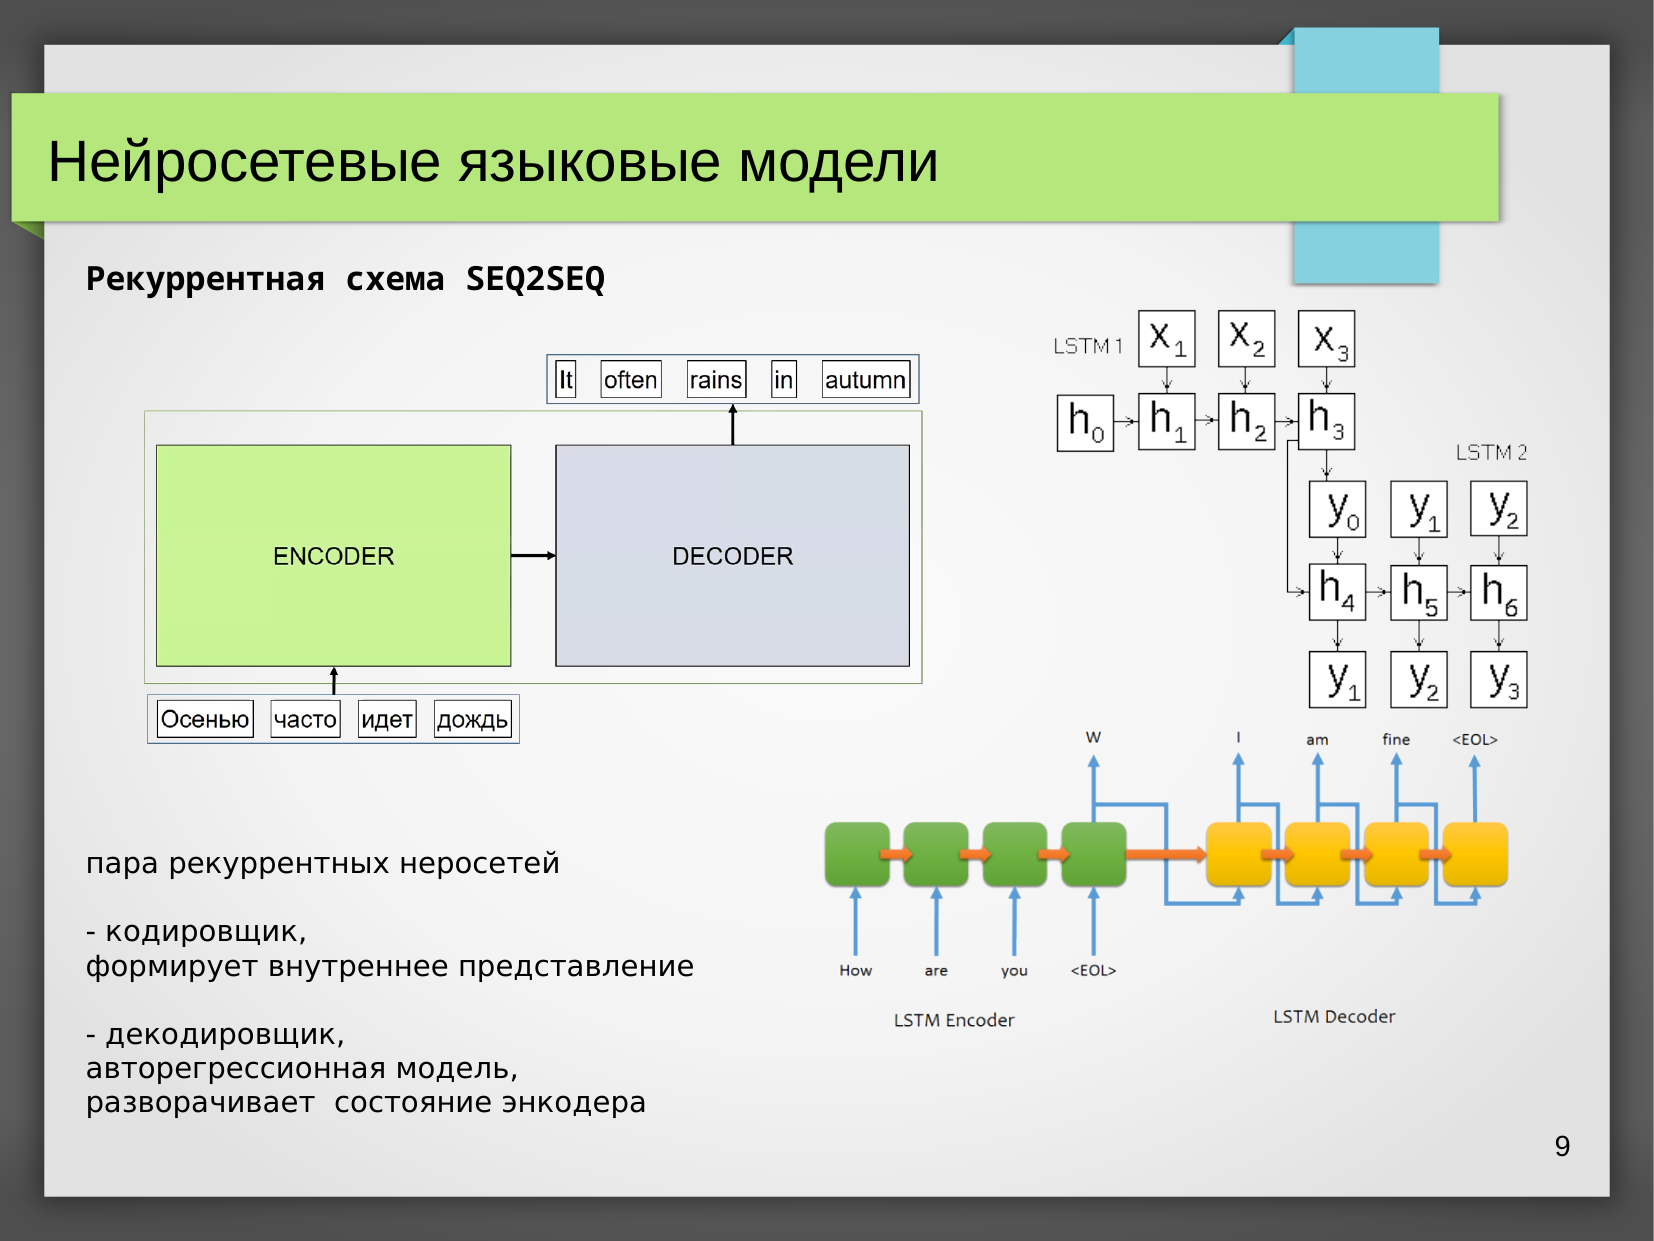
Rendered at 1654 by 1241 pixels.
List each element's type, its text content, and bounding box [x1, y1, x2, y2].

text_box пара рекуррентных неросетей - кодировщик, формирует внутреннее представление - декодировщик, авторегрессионная модель, разворачивает состояние энкодера [70, 838, 733, 1162]
picture [0, 0, 1654, 1241]
title Нейросетевые языковые модели [47, 121, 1241, 201]
text_box Рекуррентная схема SEQ2SEQ [70, 248, 780, 331]
